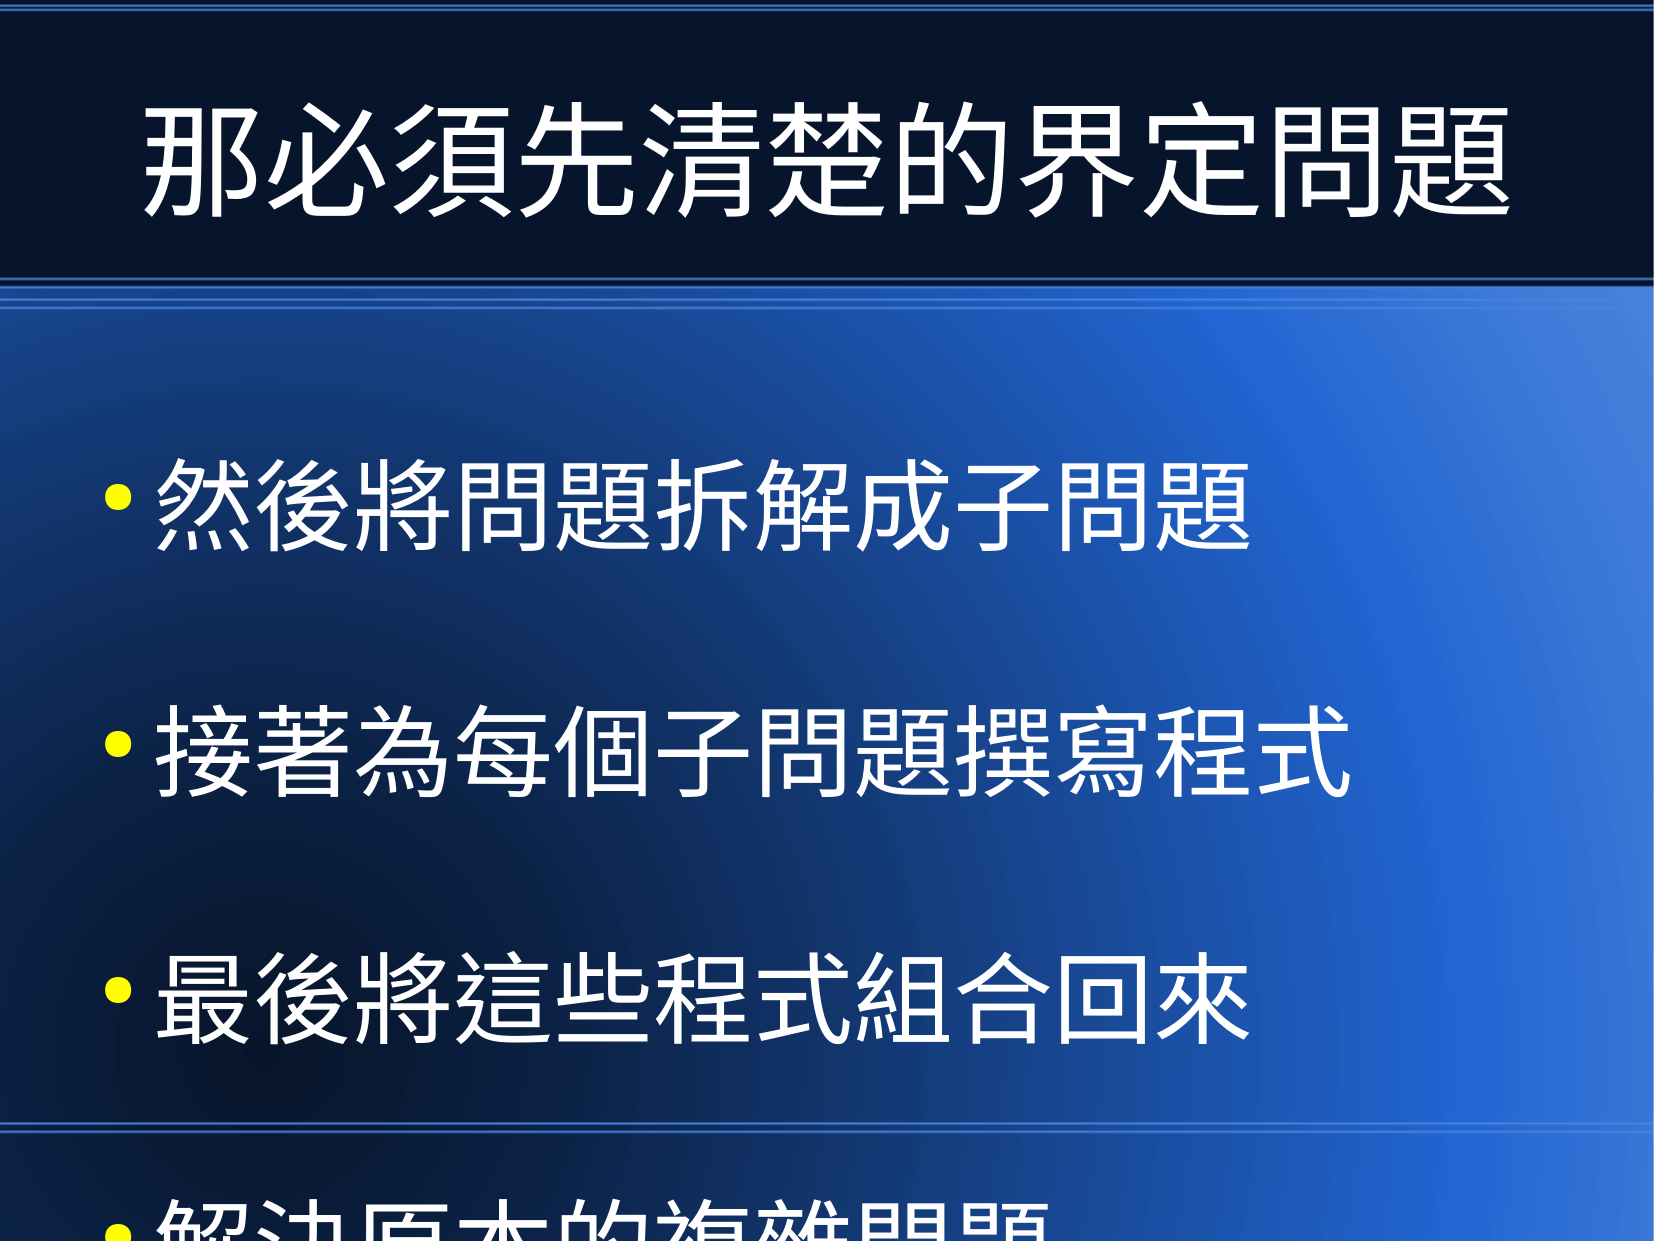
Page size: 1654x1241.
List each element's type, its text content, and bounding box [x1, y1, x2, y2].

picture [0, 0, 1654, 1241]
list 然後將問題拆解成子問題 接著為每個子問題撰寫程式 最後將這些程式組合回來 解決原本的複雜問題 [82, 355, 1571, 1241]
title 那必須先清楚的界定問題 [82, 49, 1571, 257]
